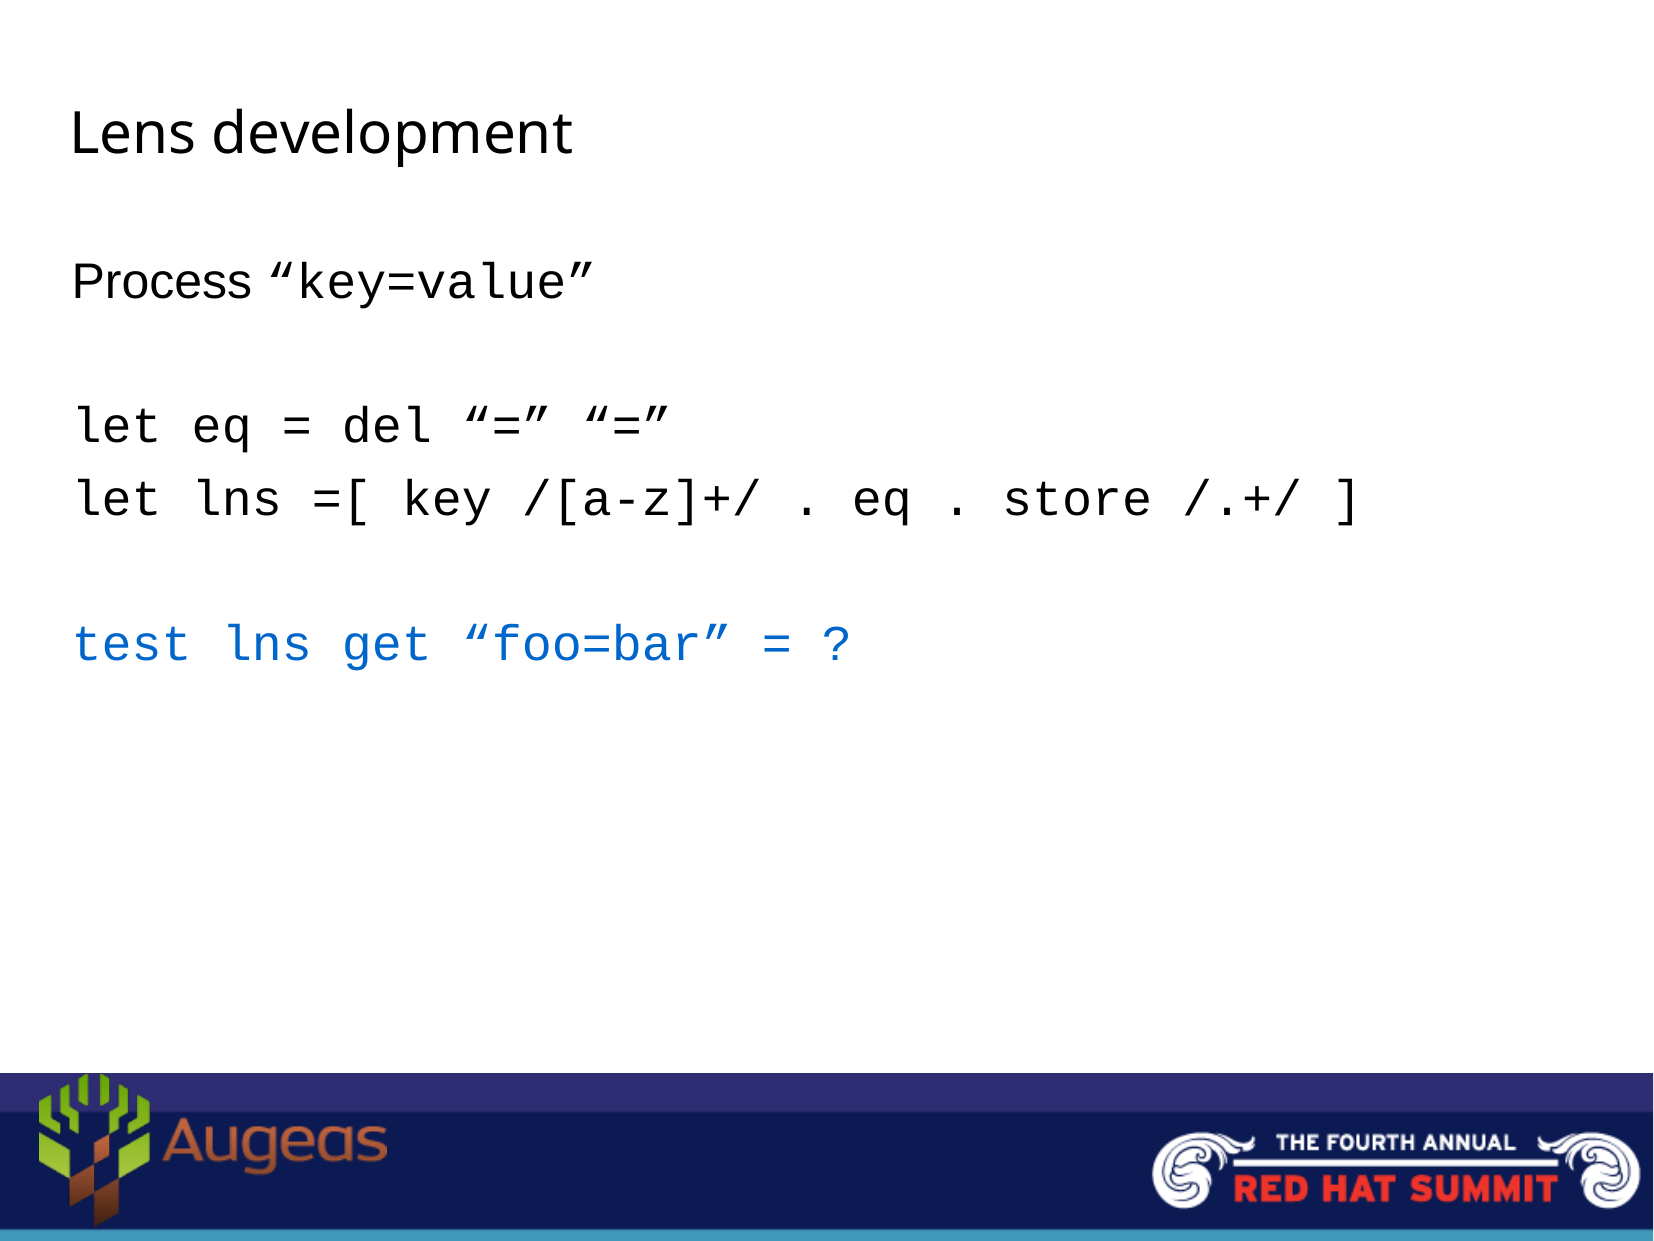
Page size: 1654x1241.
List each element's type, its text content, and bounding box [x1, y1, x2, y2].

title Lens development [69, 71, 1501, 190]
list Process “key=value” let eq = del “=” “=” let lns =[ key /[a-z]+/ . eq . store /.+/ ] test lns get “foo=bar” = ? [71, 180, 1495, 1089]
picture [0, 1073, 1654, 1241]
